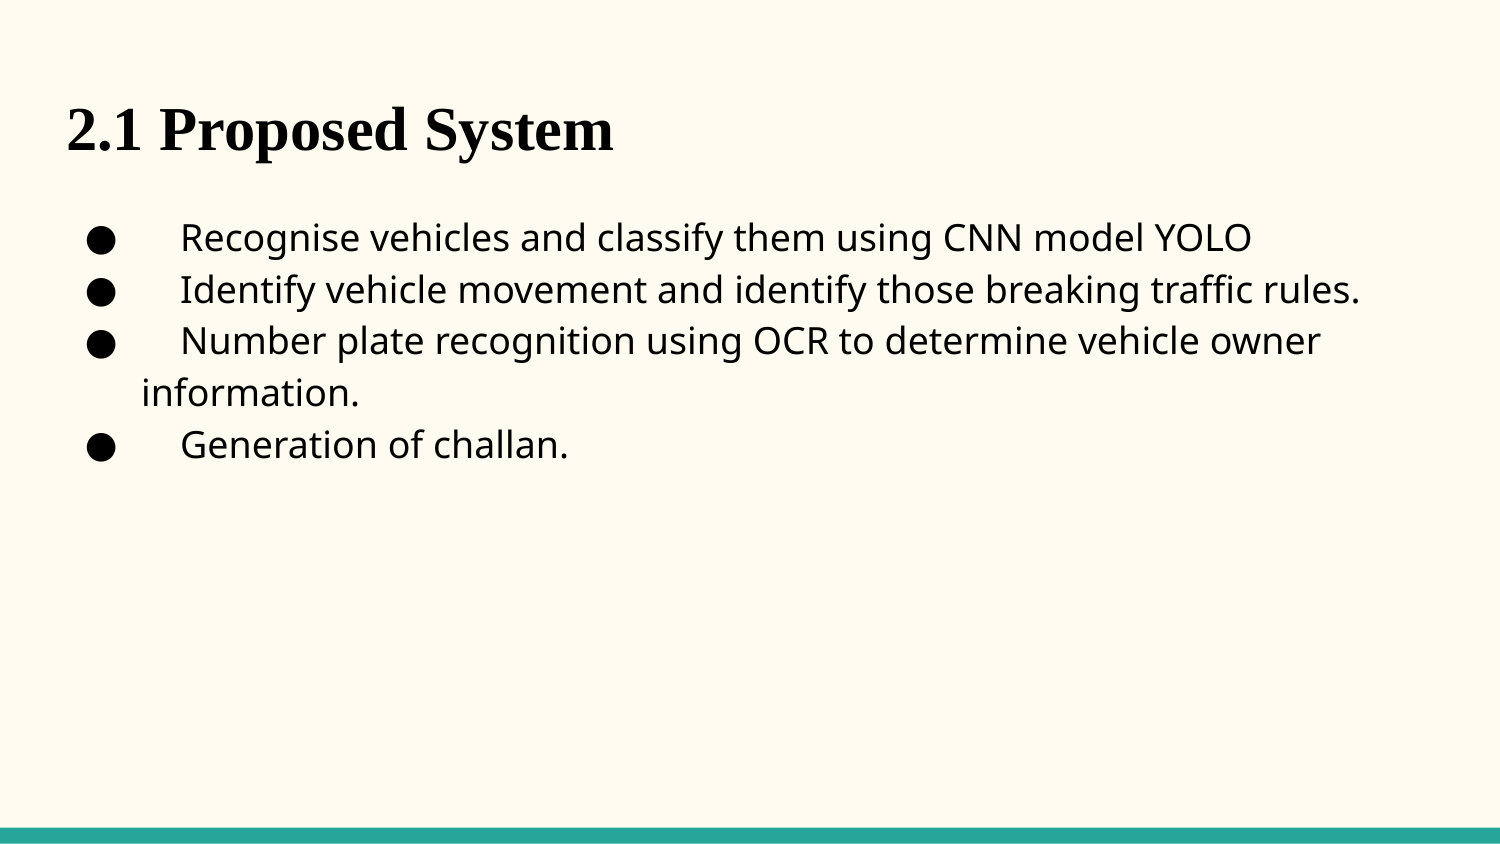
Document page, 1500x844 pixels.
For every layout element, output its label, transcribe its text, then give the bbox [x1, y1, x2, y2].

list Recognise vehicles and classify them using CNN model YOLO Identify vehicle movement and identify those breaking traffic rules. Number plate recognition using OCR to determine vehicle owner information. Generation of challan. [51, 192, 1449, 750]
title 2.1 Proposed System [51, 72, 1449, 174]
